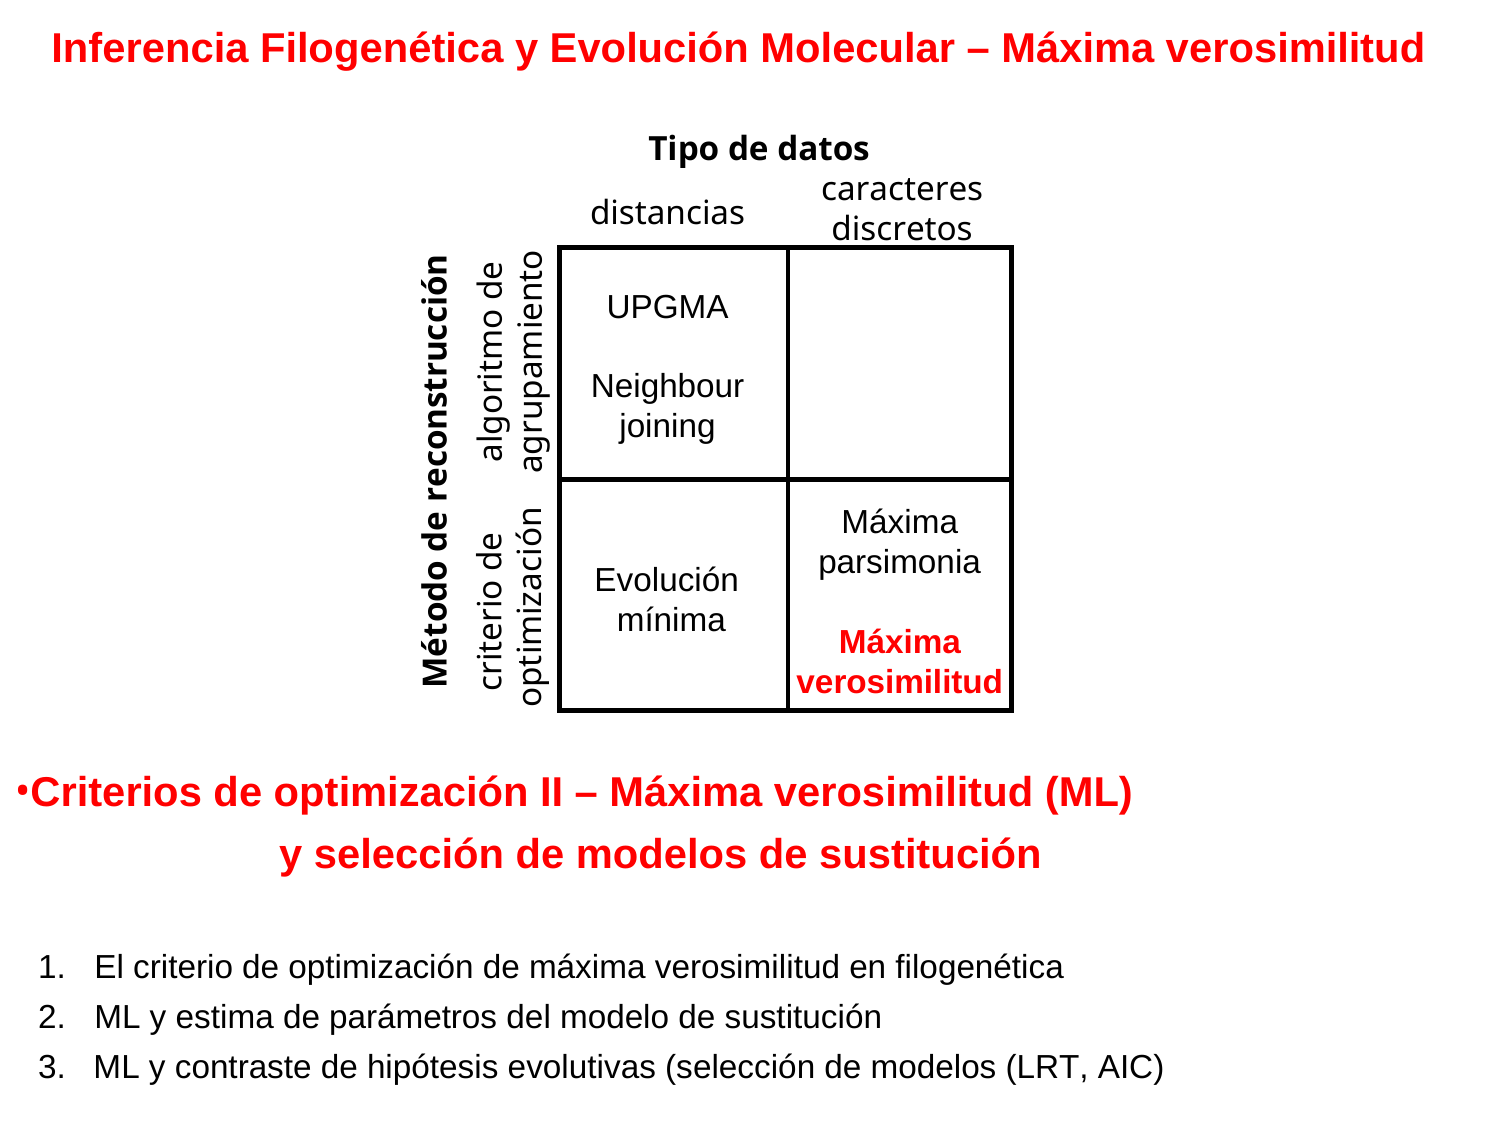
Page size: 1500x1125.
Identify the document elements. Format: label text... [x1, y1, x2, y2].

text_box caracteres discretos [806, 159, 999, 255]
text_box algoritmo de agrupamiento [460, 235, 557, 489]
text_box UPGMA Neighbour joining [576, 277, 760, 453]
text_box distancias [575, 183, 761, 239]
text_box 1. El criterio de optimización de máxima verosimilitud en filogenética ML y estima de parámetros del modelo de sustitución 3. ML y contraste de hipótesis evolutivas (selección de modelos (LRT, AIC) [23, 927, 1294, 1093]
text_box Tipo de datos [633, 119, 885, 175]
text_box Máxima parsimonia Máxima verosimilitud [781, 492, 1019, 708]
text_box criterio de optimización [460, 492, 556, 723]
text_box Método de reconstrucción [405, 239, 462, 704]
text_box Criterios de optimización II – Máxima verosimilitud (ML) y selección de modelos de sustitución [0, 744, 1149, 885]
text_box Evolución mínima [579, 550, 754, 647]
text_box Inferencia Filogenética y Evolución Molecular – Máxima verosimilitud [0, 13, 1497, 79]
